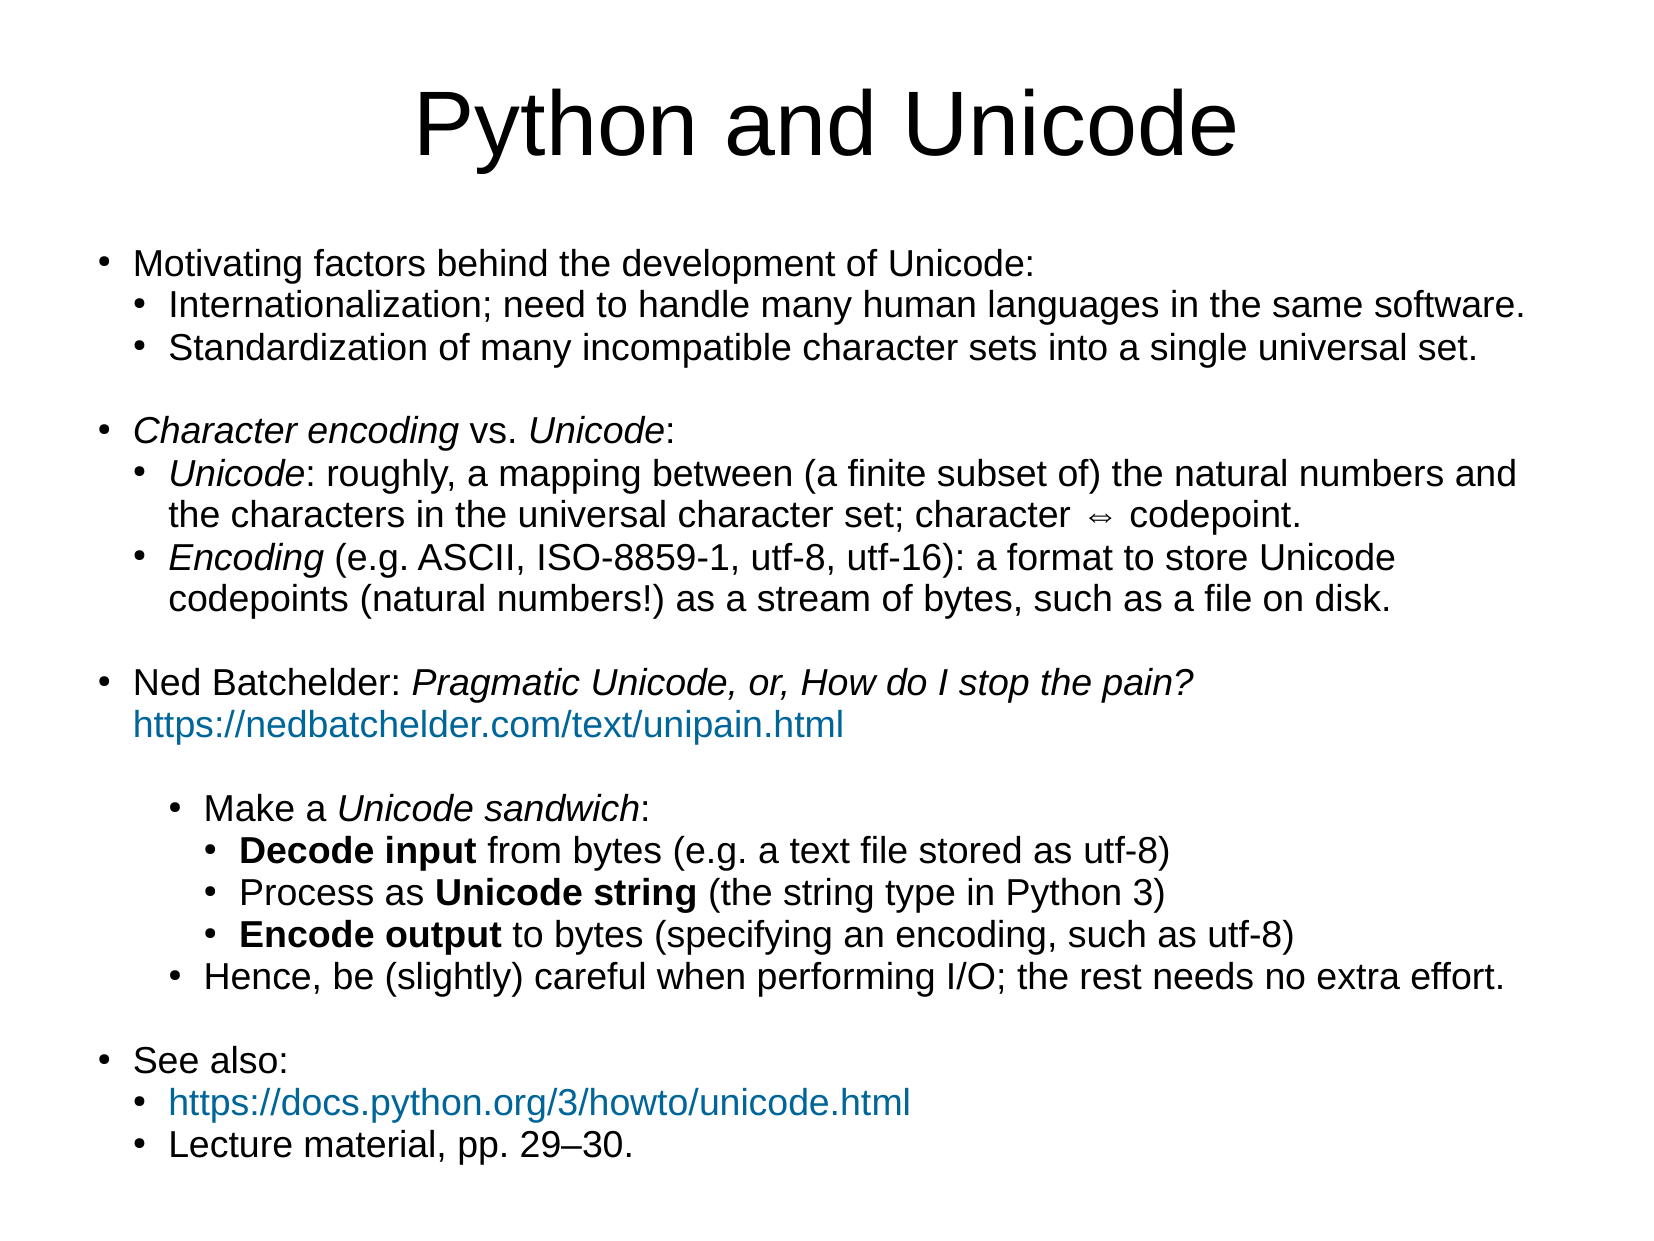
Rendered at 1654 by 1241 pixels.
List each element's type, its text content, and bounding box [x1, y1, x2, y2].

title Python and Unicode [82, 19, 1571, 227]
text_box Motivating factors behind the development of Unicode: Internationalization; need to handle many human languages in the same software. Standardization of many incompatible character sets into a single universal set. Character encoding vs. Unicode: Unicode: roughly, a mapping between (a finite subset of) the natural numbers and the characters in the universal character set; character ⇔ codepoint. Encoding (e.g. ASCII, ISO-8859-1, utf-8, utf-16): a format to store Unicode codepoints (natural numbers!) as a stream of bytes, such as a file on disk. Ned Batchelder: Pragmatic Unicode, or, How do I stop the pain? https://nedbatchelder.com/text/unipain.html Make a Unicode sandwich: Decode input from bytes (e.g. a text file stored as utf-8) Process as Unicode string (the string type in Python 3) Encode output to bytes (specifying an encoding, such as utf-8) Hence, be (slightly) careful when performing I/O; the rest needs no extra effort. See also: https://docs.python.org/3/howto/unicode.html Lecture material, pp. 29–30. [82, 234, 1561, 1174]
